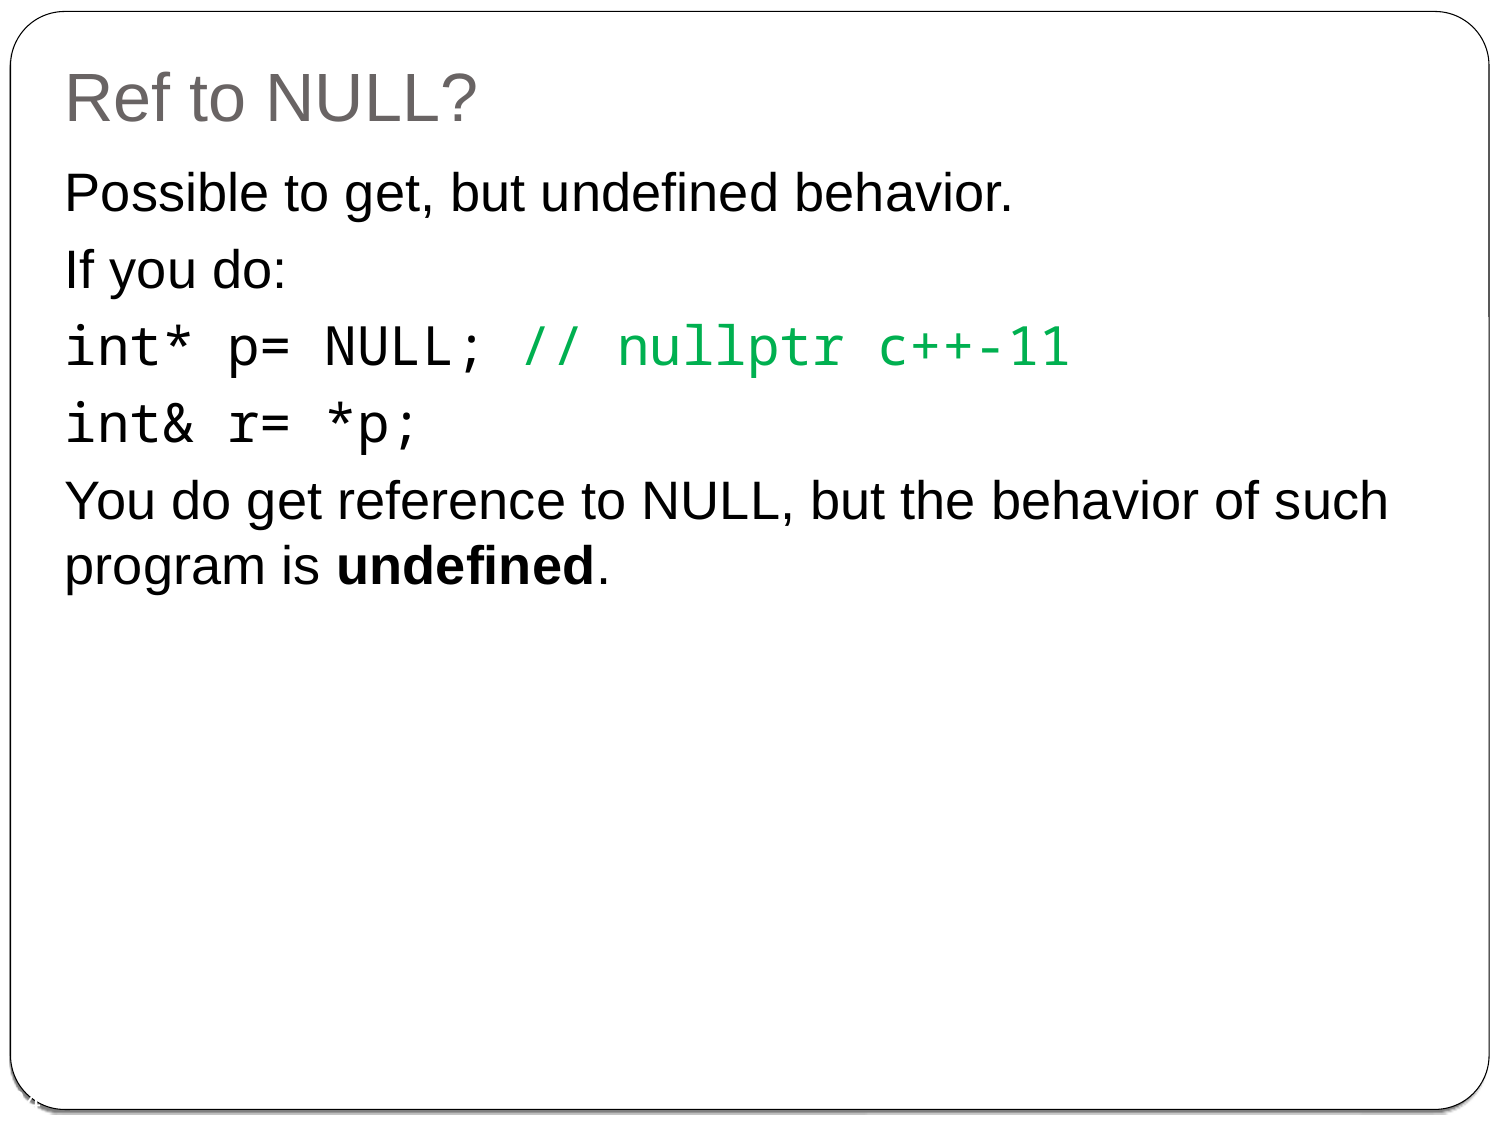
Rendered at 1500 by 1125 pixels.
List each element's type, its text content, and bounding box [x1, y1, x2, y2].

title Ref to NULL? [50, 45, 1450, 149]
slide_number <number> [0, 1074, 50, 1125]
list Possible to get, but undefined behavior. If you do: int* p= NULL; // nullptr c++-11 int& r= *p; You do get reference to NULL, but the behavior of such program is undefined. [50, 149, 1450, 1088]
